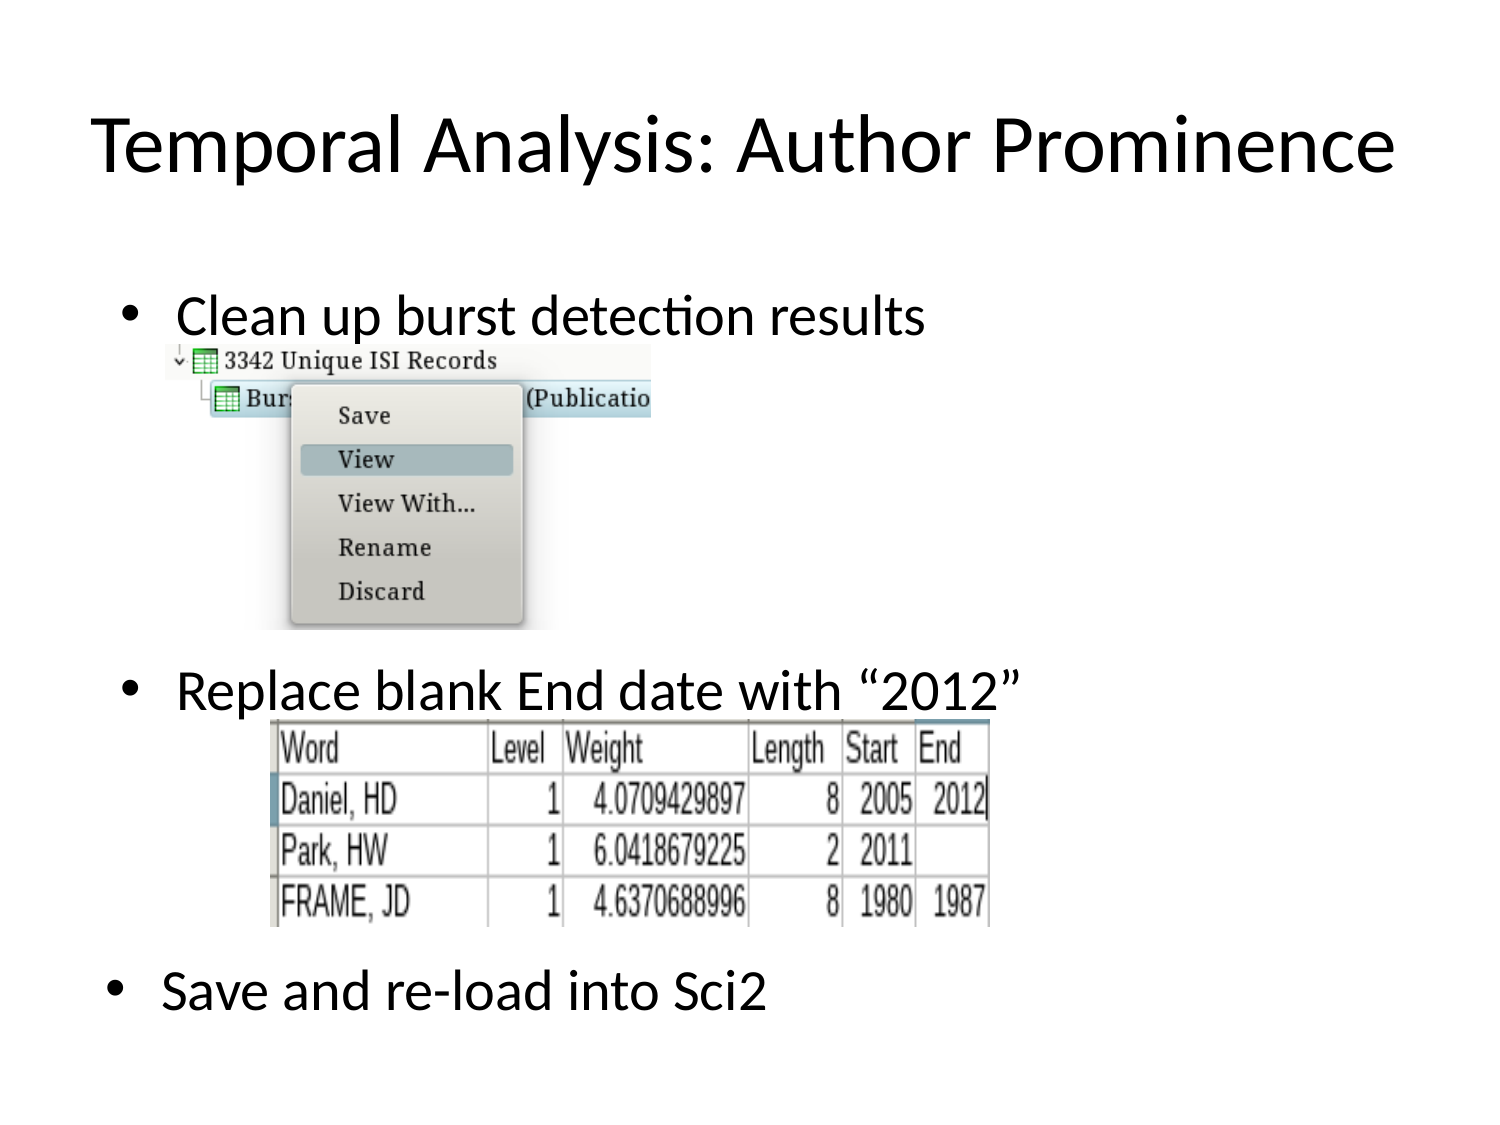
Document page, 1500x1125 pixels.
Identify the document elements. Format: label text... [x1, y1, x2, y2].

title Temporal Analysis: Author Prominence [75, 45, 1425, 233]
picture [270, 736, 990, 927]
picture [165, 344, 651, 630]
list Replace blank End date with “2012” [105, 645, 1455, 736]
list Save and re-load into Sci2 [90, 945, 1440, 1036]
list Clean up burst detection results [105, 270, 1455, 361]
